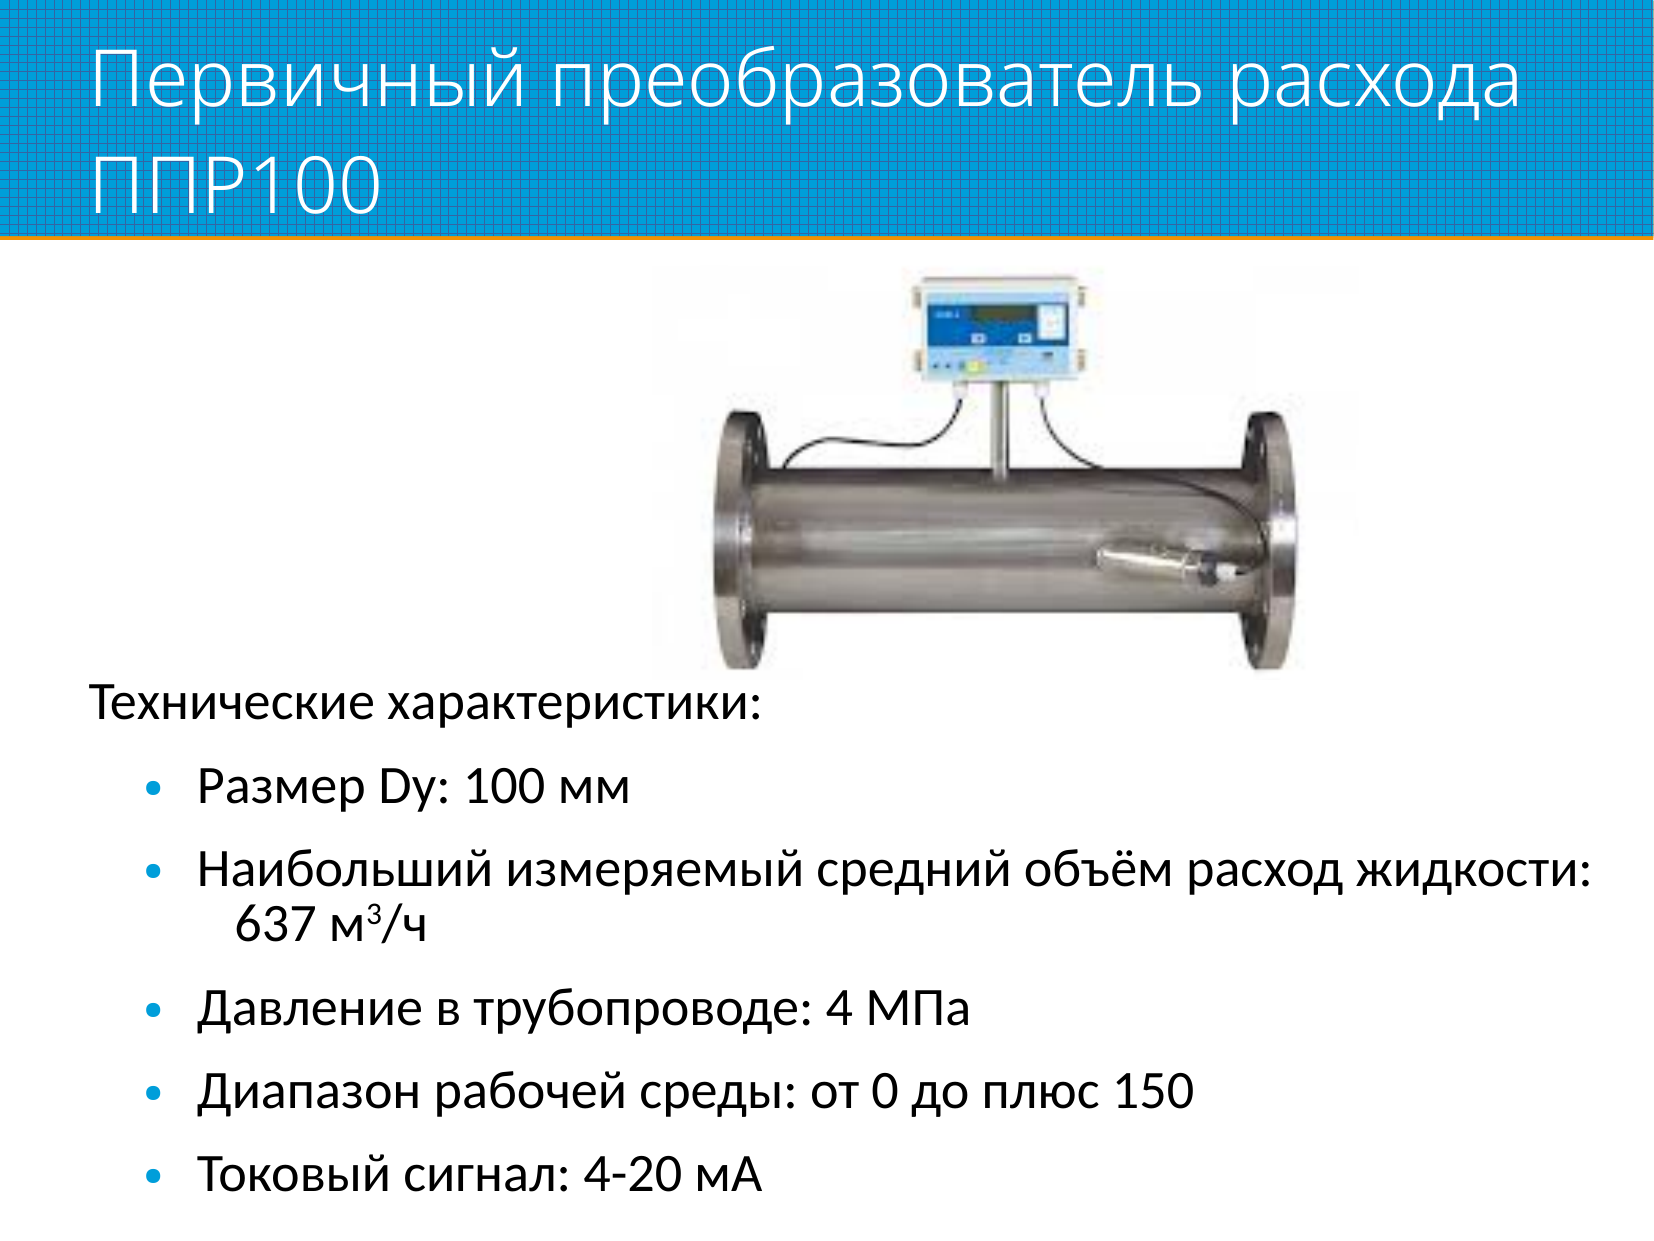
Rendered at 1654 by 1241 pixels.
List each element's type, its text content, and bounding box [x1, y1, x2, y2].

title Первичный преобразователь расхода ППР100 [88, 19, 1565, 237]
list Технические характеристики: Размер Dу: 100 мм Наибольший измеряемый средний объём расход жидкости: 637 м3/ч Давление в трубопроводе: 4 МПа Диапазон рабочей среды: от 0 до плюс 150 Токовый сигнал: 4-20 мА [88, 679, 1622, 1211]
picture [652, 265, 1359, 680]
